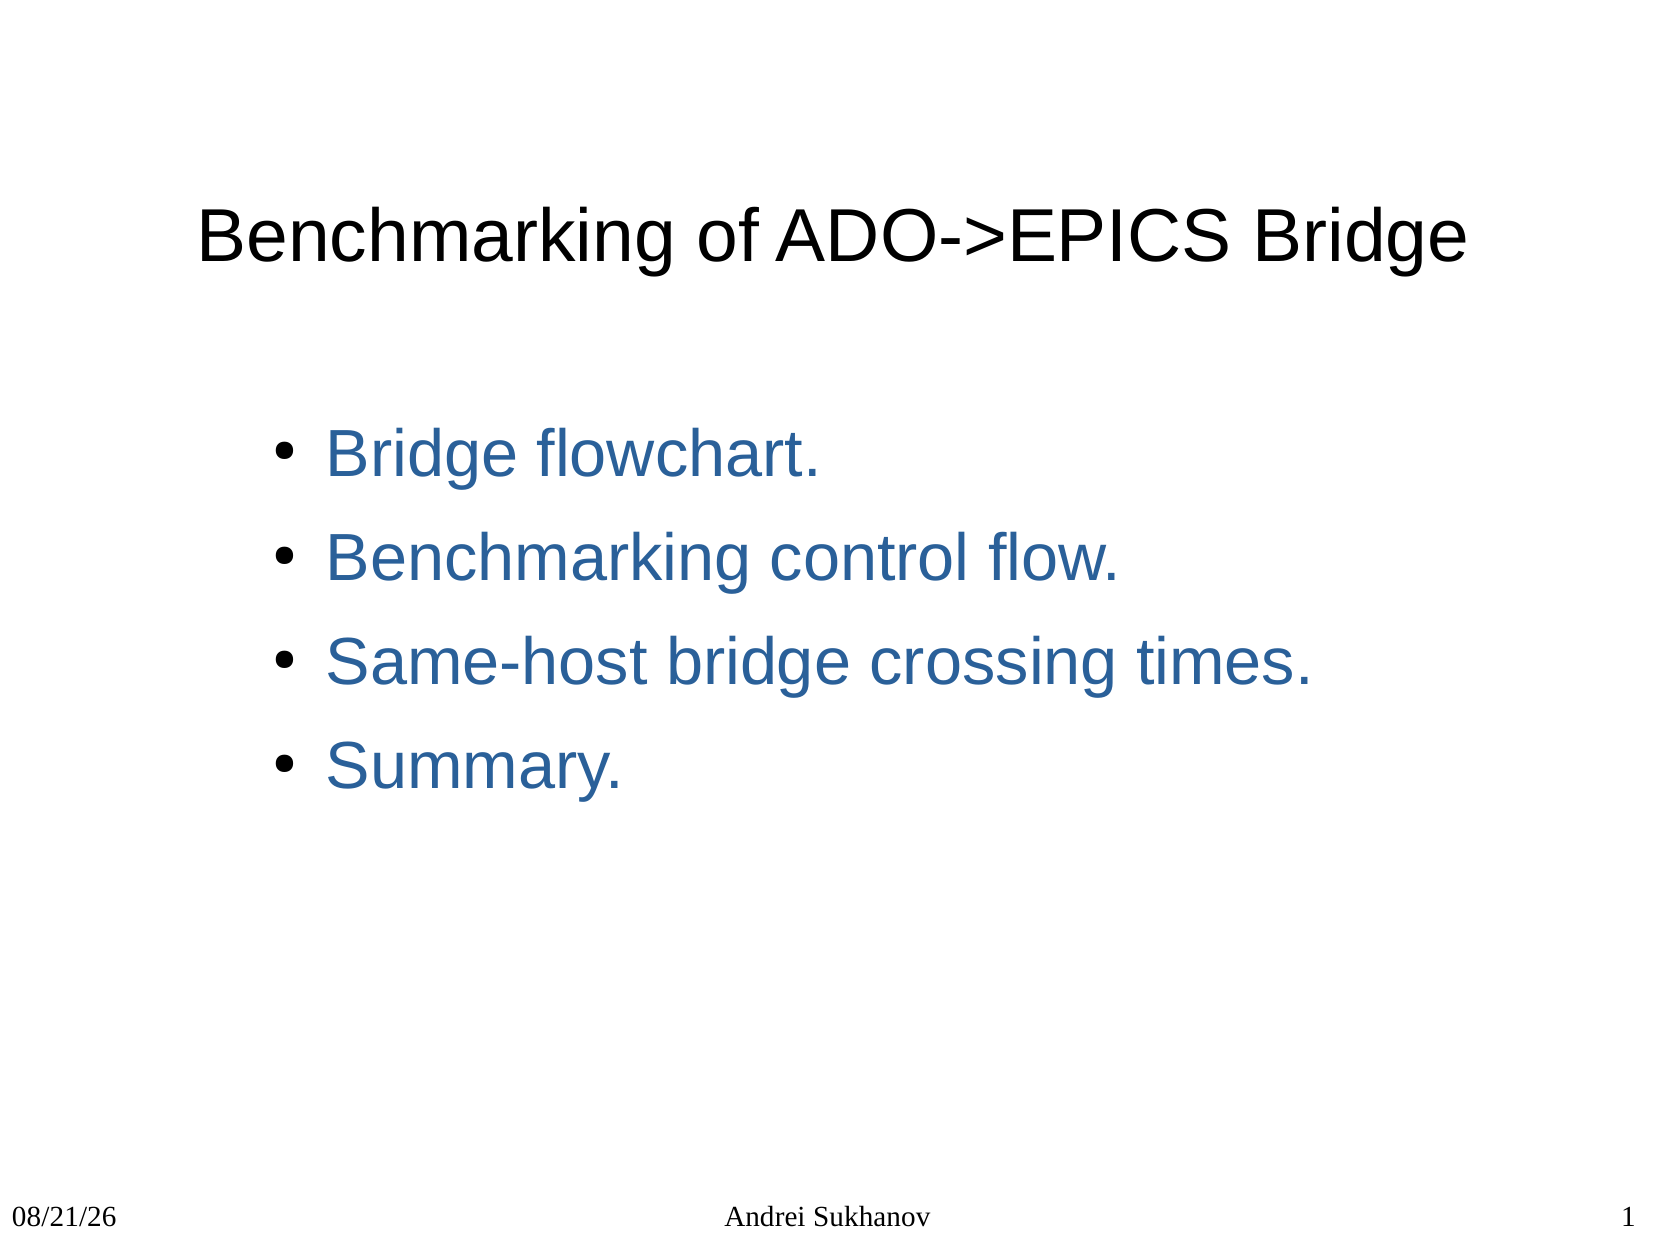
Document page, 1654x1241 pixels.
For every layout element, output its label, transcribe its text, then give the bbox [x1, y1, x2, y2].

list Bridge flowchart. Benchmarking control flow. Same-host bridge crossing times. Summary. [255, 415, 1366, 1066]
text_box Benchmarking of ADO->EPICS Bridge [181, 186, 1486, 286]
